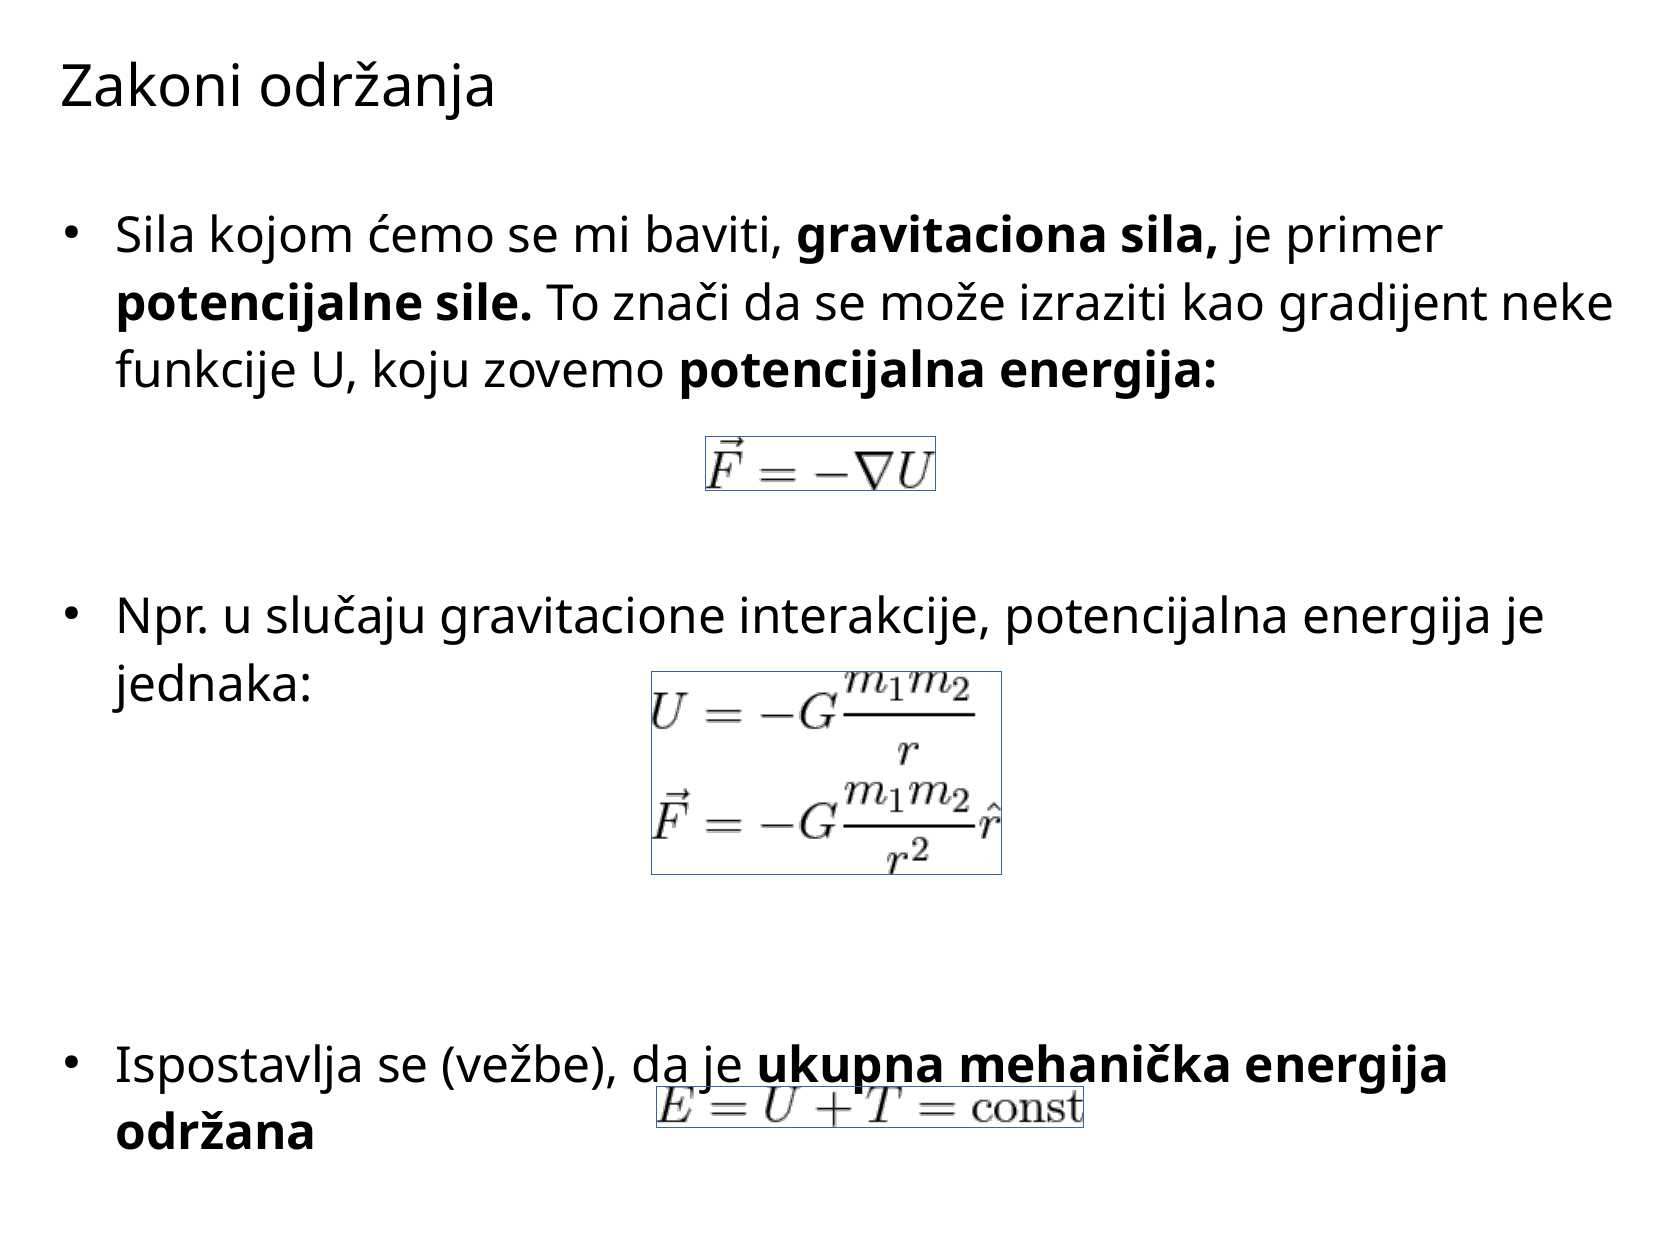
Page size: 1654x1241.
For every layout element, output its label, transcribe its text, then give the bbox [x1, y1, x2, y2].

title Zakoni održanja [59, 17, 1648, 150]
list Sila kojom ćemo se mi baviti, gravitaciona sila, je primer potencijalne sile. To znači da se može izraziti kao gradijent neke funkcije U, koju zovemo potencijalna energija: Npr. u slučaju gravitacione interakcije, potencijalna energija je jednaka: Ispostavlja se (vežbe), da je ukupna mehanička energija održana [45, 199, 1635, 1173]
picture [656, 1086, 1084, 1128]
picture [651, 671, 1002, 875]
picture [705, 436, 936, 491]
